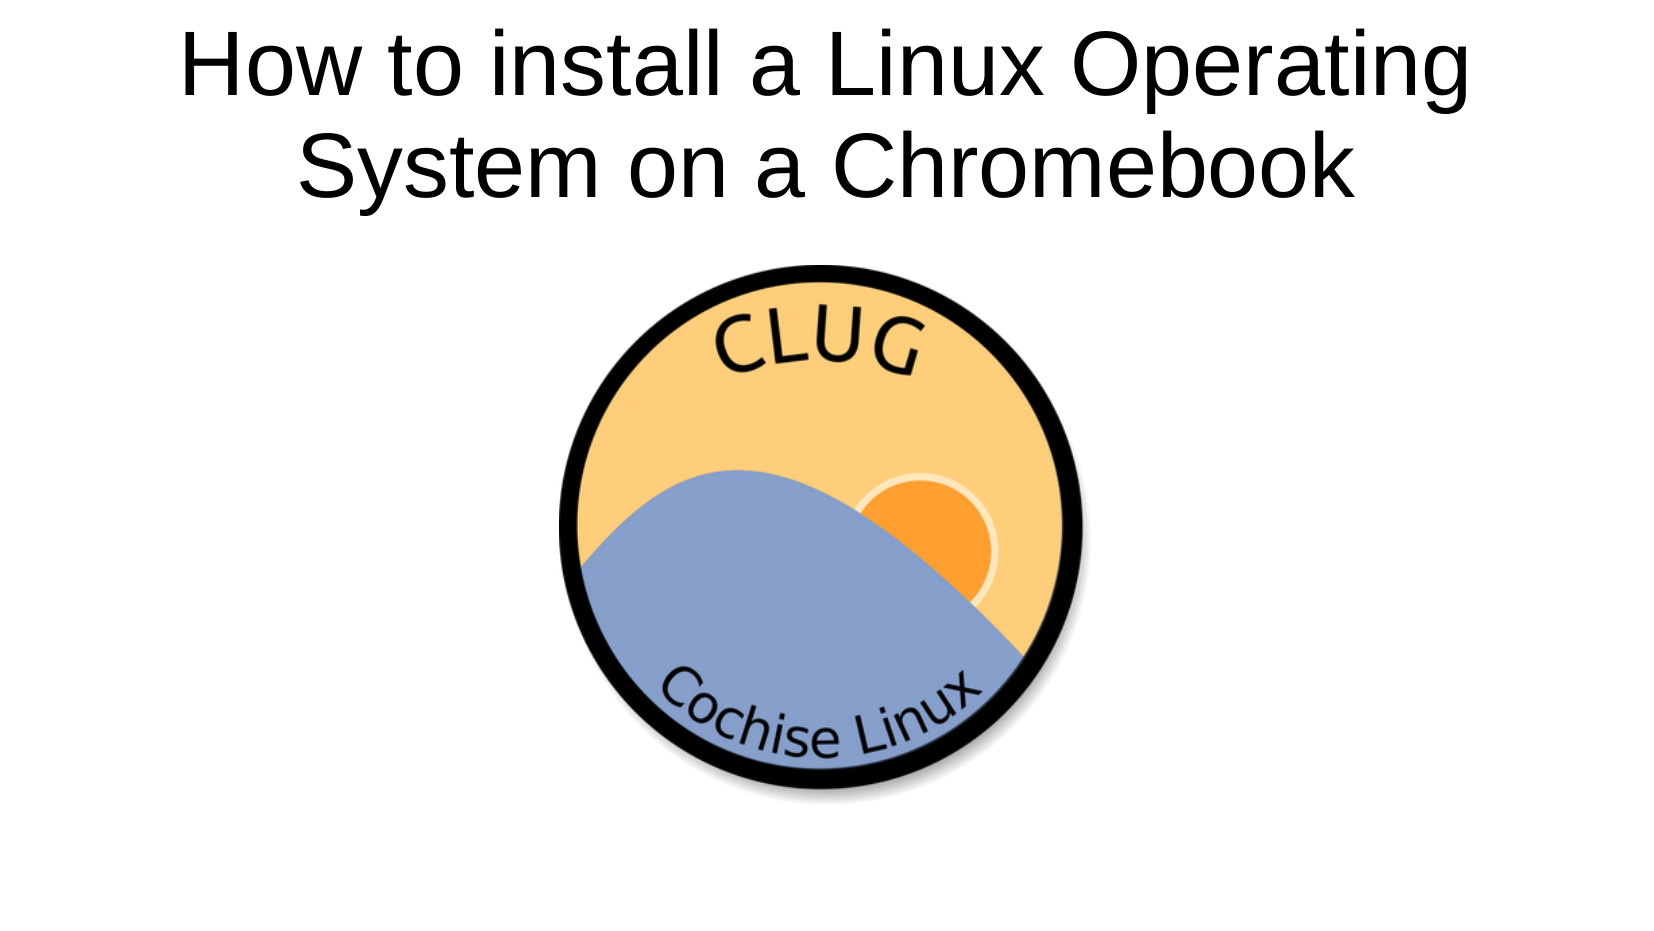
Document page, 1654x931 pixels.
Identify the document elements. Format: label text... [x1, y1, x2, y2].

title How to install a Linux Operating System on a Chromebook [82, 12, 1571, 218]
picture [559, 265, 1092, 806]
